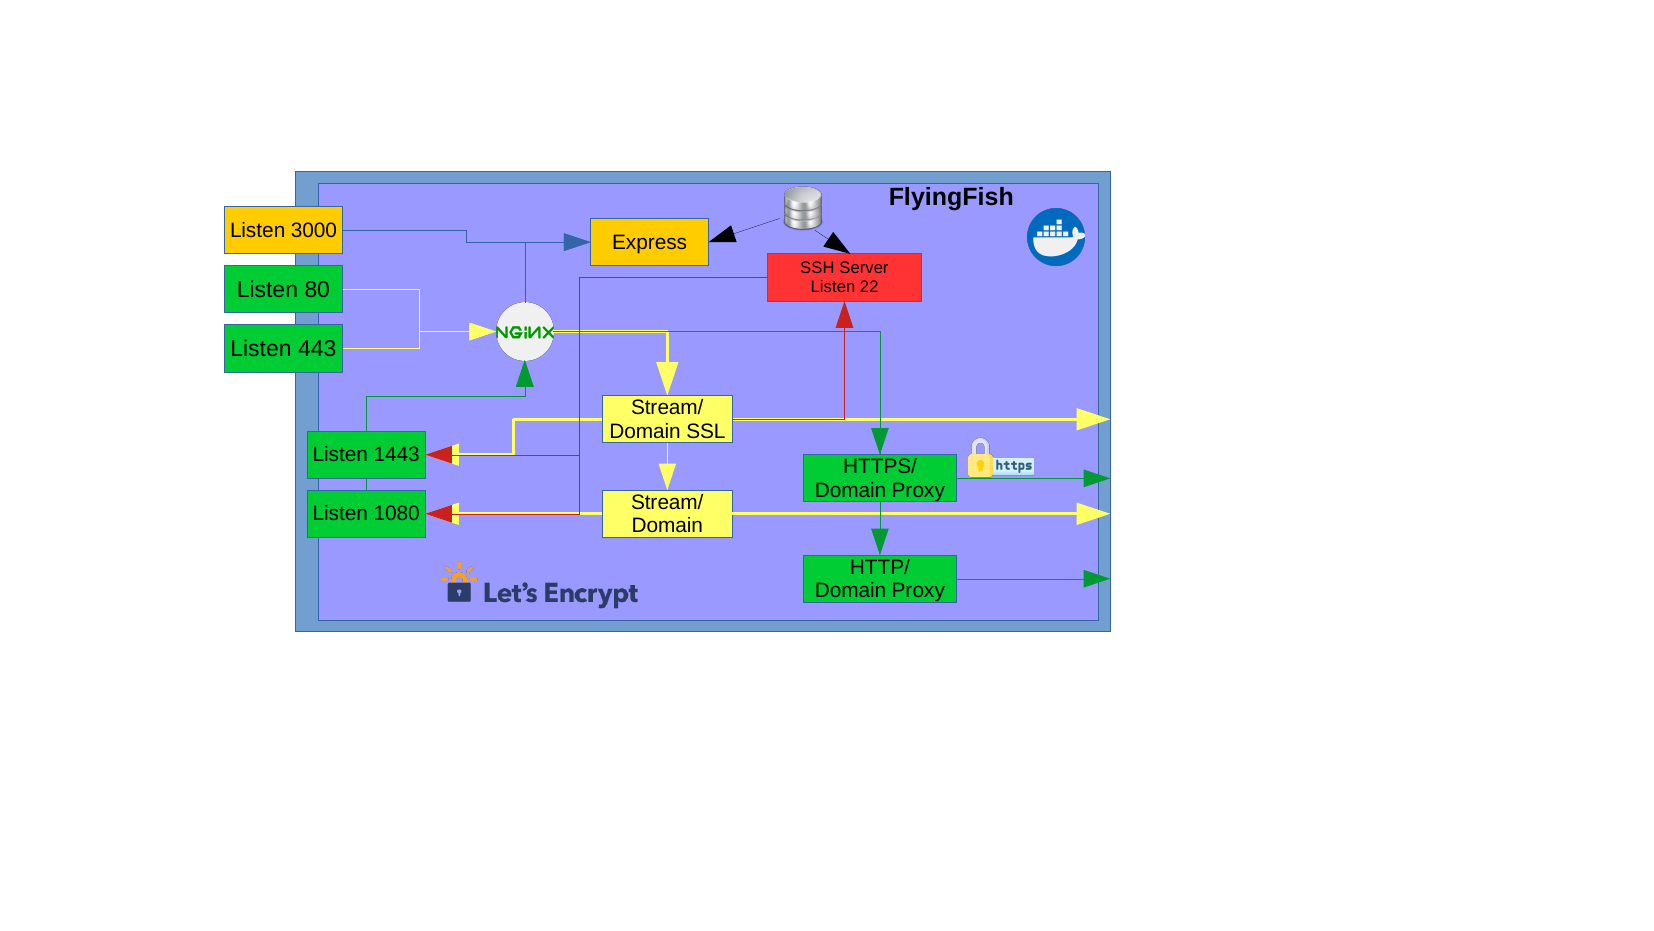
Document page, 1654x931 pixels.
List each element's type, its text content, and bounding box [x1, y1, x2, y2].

text_box [881, 514, 1111, 579]
text_box [668, 421, 880, 512]
text_box Listen 443 [224, 324, 343, 373]
text_box [295, 171, 1111, 419]
text_box Express [590, 218, 709, 266]
text_box [881, 479, 1111, 513]
text_box HTTP/ Domain Proxy [803, 555, 957, 603]
text_box [881, 420, 1111, 478]
text_box [295, 332, 1111, 632]
text_box Listen 1443 [307, 431, 426, 479]
text_box [367, 333, 579, 454]
picture [440, 560, 638, 609]
text_box FlyingFish [874, 175, 1099, 219]
text_box [295, 231, 525, 331]
text_box Listen 80 [224, 265, 343, 313]
picture [1027, 208, 1085, 266]
picture [779, 183, 827, 231]
text_box [515, 421, 579, 455]
picture [496, 302, 554, 361]
text_box [295, 290, 419, 348]
text_box Listen 1080 [307, 490, 426, 538]
text_box [526, 220, 843, 330]
text_box Stream/ Domain SSL [602, 395, 733, 443]
text_box Listen 3000 [224, 206, 343, 254]
text_box HTTPS/ Domain Proxy [803, 454, 957, 502]
text_box [845, 332, 880, 418]
text_box [668, 332, 844, 418]
text_box Stream/ Domain [602, 490, 733, 538]
text_box [580, 333, 666, 418]
picture [968, 424, 1034, 491]
text_box SSH Server Listen 22 [767, 253, 922, 302]
text_box [580, 278, 844, 331]
text_box [367, 456, 579, 513]
text_box [580, 421, 667, 512]
